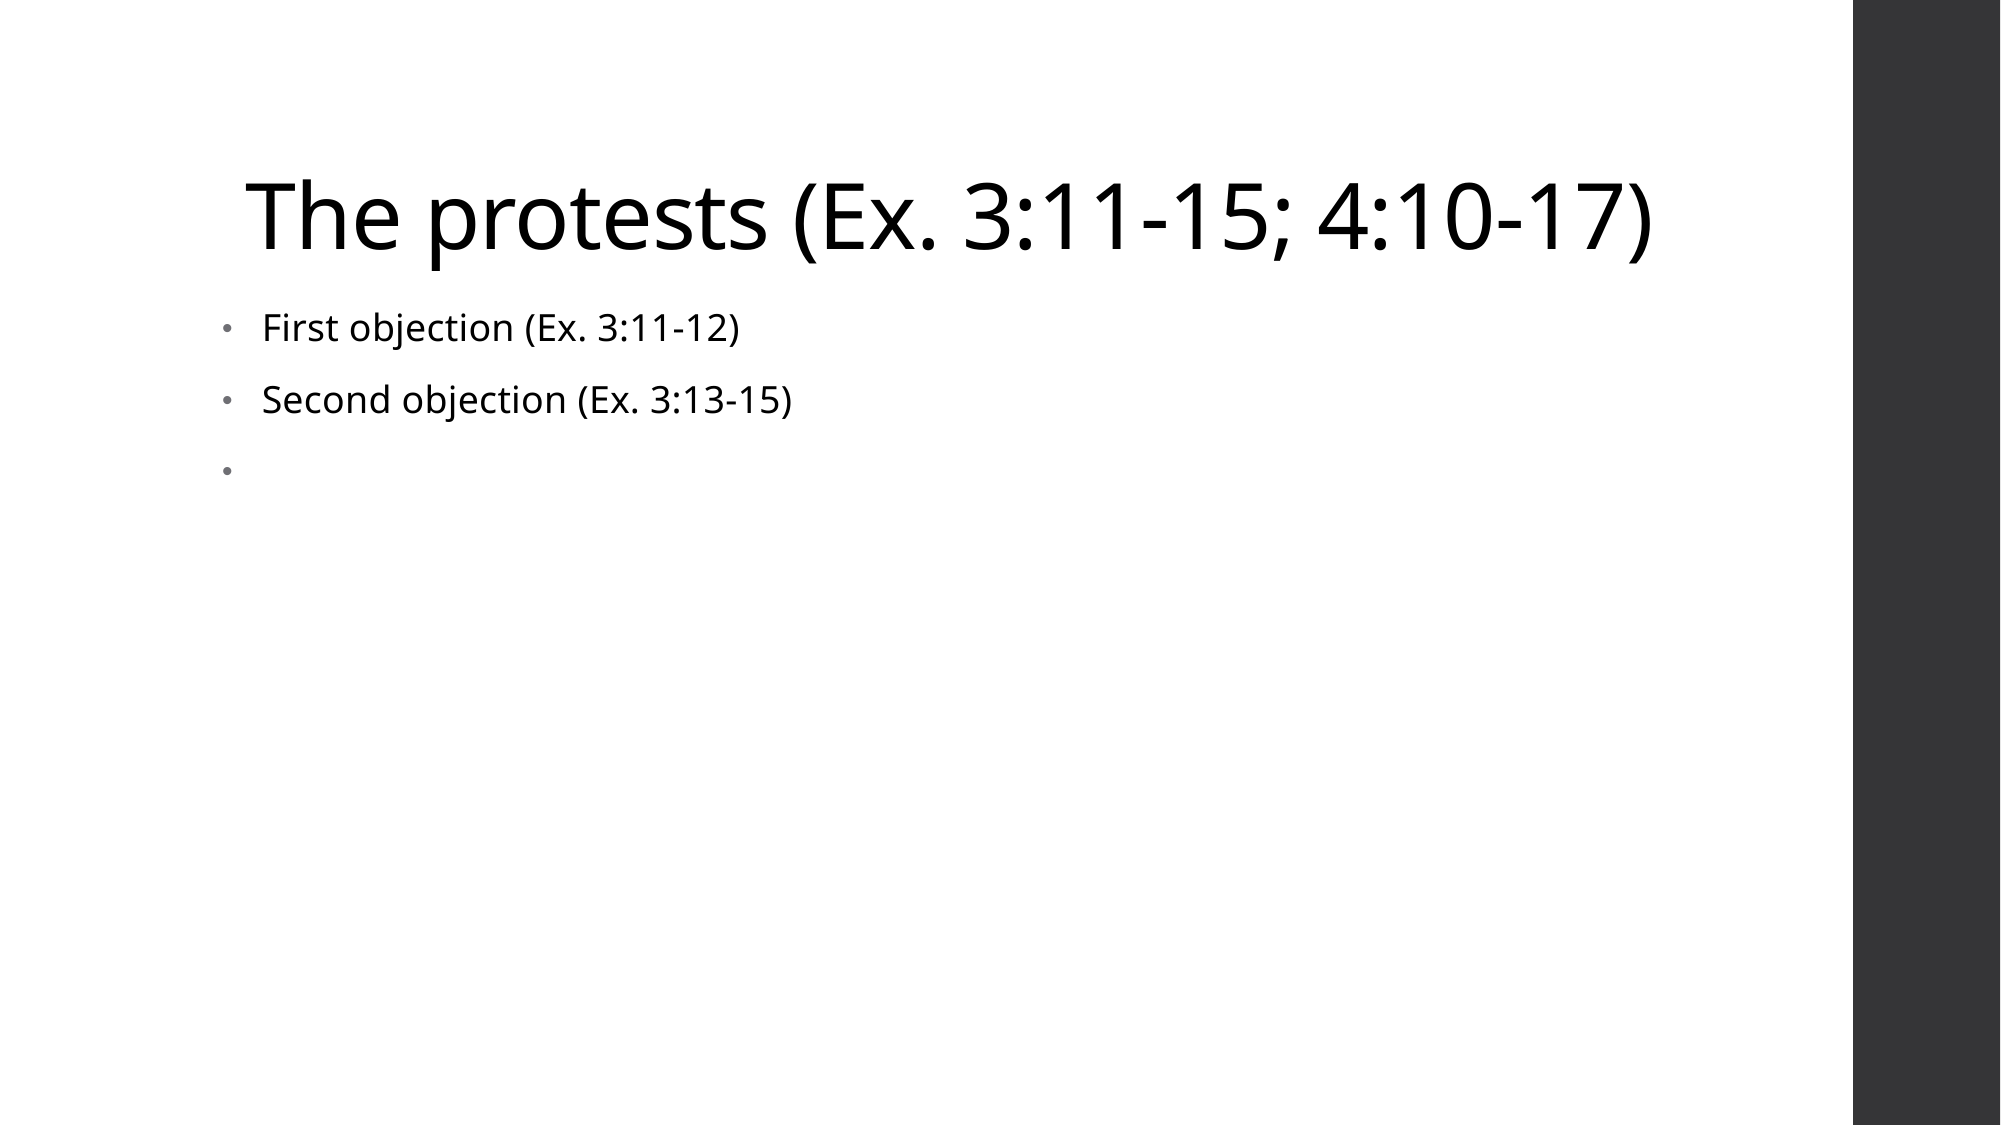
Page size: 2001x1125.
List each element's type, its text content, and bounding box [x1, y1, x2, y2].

list First objection (Ex. 3:11-12) Second objection (Ex. 3:13-15) [206, 299, 1617, 1014]
title The protests (Ex. 3:11-15; 4:10-17) [206, 60, 1797, 278]
